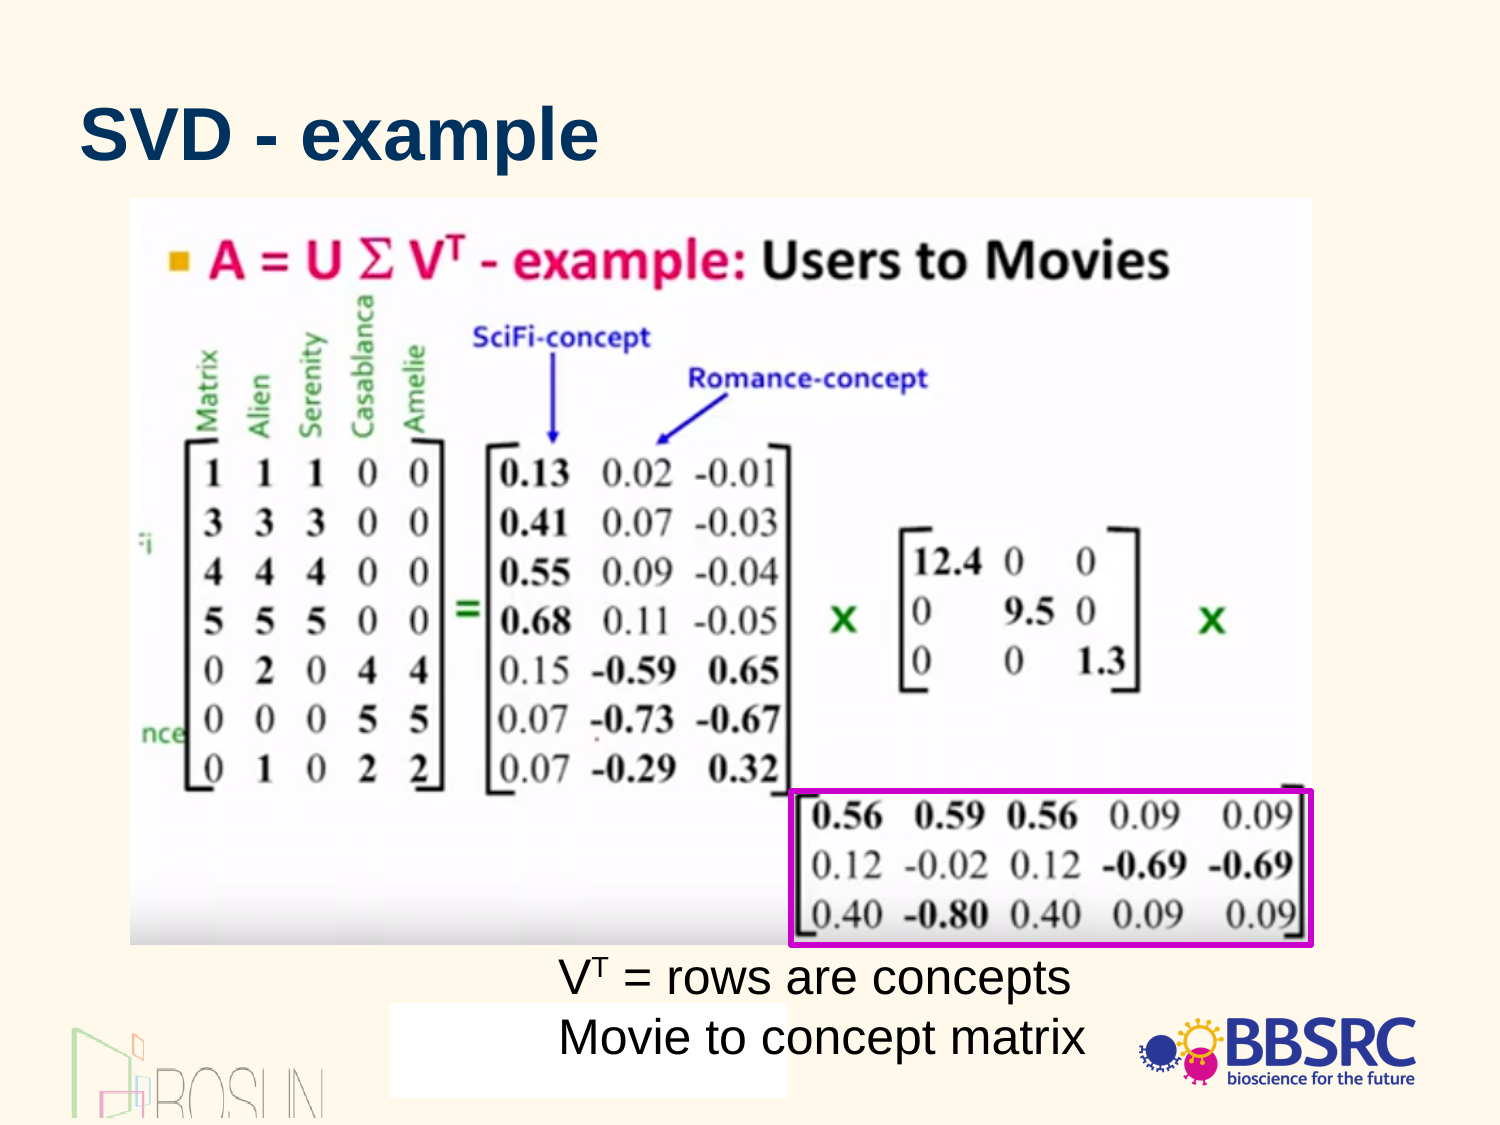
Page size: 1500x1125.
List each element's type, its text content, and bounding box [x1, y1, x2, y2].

picture [64, 969, 336, 1118]
text_box SVD - example [64, 78, 1425, 185]
text_box VT = rows are concepts Movie to concept matrix [543, 936, 1276, 1063]
picture [794, 794, 1308, 942]
picture [130, 198, 1312, 945]
picture [1137, 1014, 1416, 1092]
